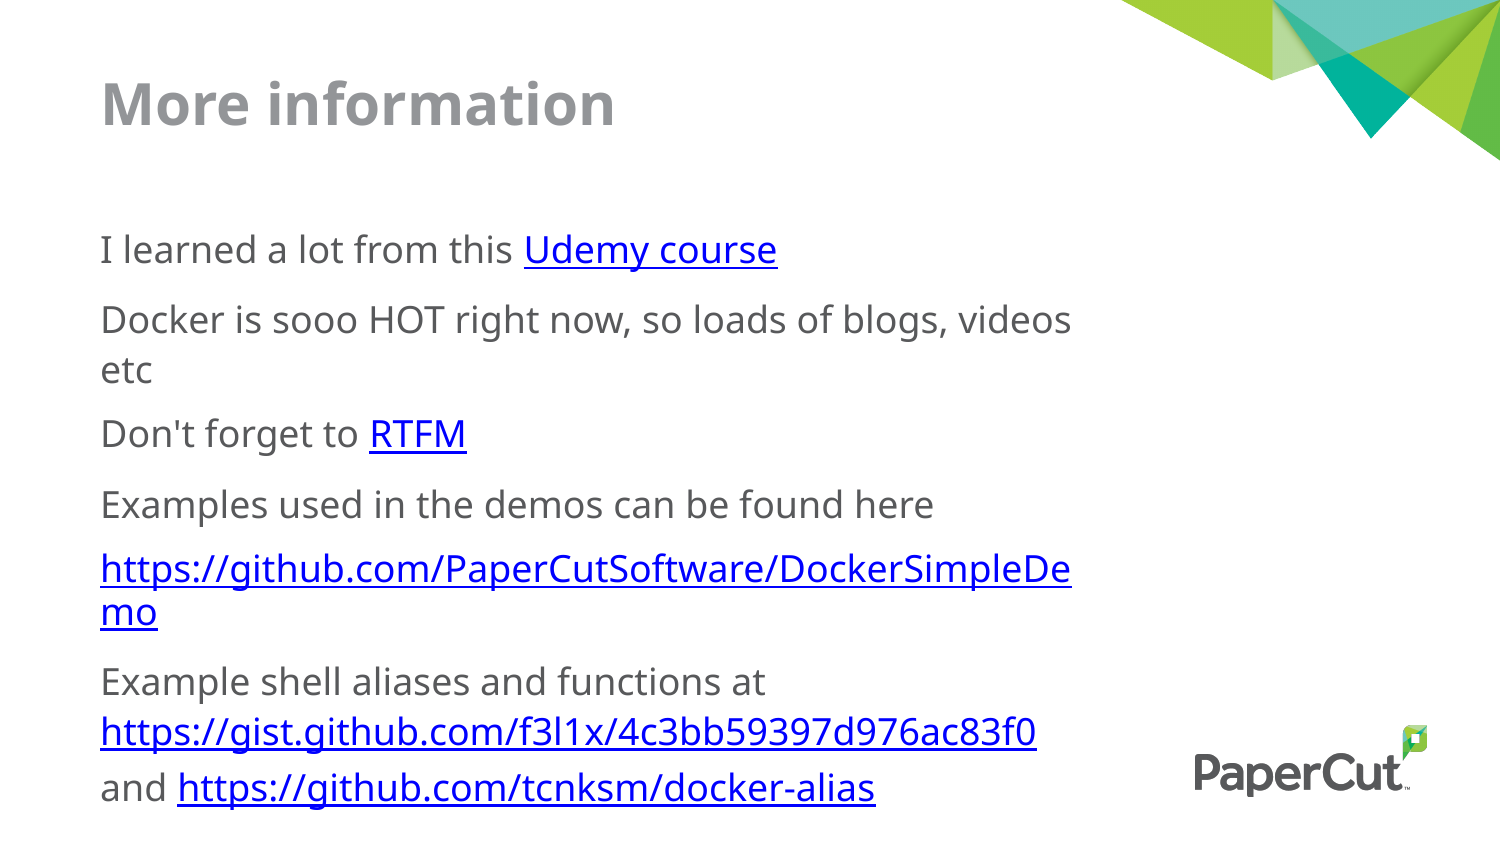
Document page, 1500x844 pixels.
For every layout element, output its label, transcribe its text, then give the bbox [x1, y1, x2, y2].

list I learned a lot from this Udemy course Docker is sooo HOT right now, so loads of blogs, videos etc Don't forget to RTFM Examples used in the demos can be found here https://github.com/PaperCutSoftware/DockerSimpleDemo Example shell aliases and functions at https://gist.github.com/f3l1x/4c3bb59397d976ac83f0 and https://github.com/tcnksm/docker-alias [100, 221, 1094, 706]
picture [1119, 0, 1500, 162]
title More information [100, 67, 1214, 196]
picture [1195, 725, 1427, 797]
